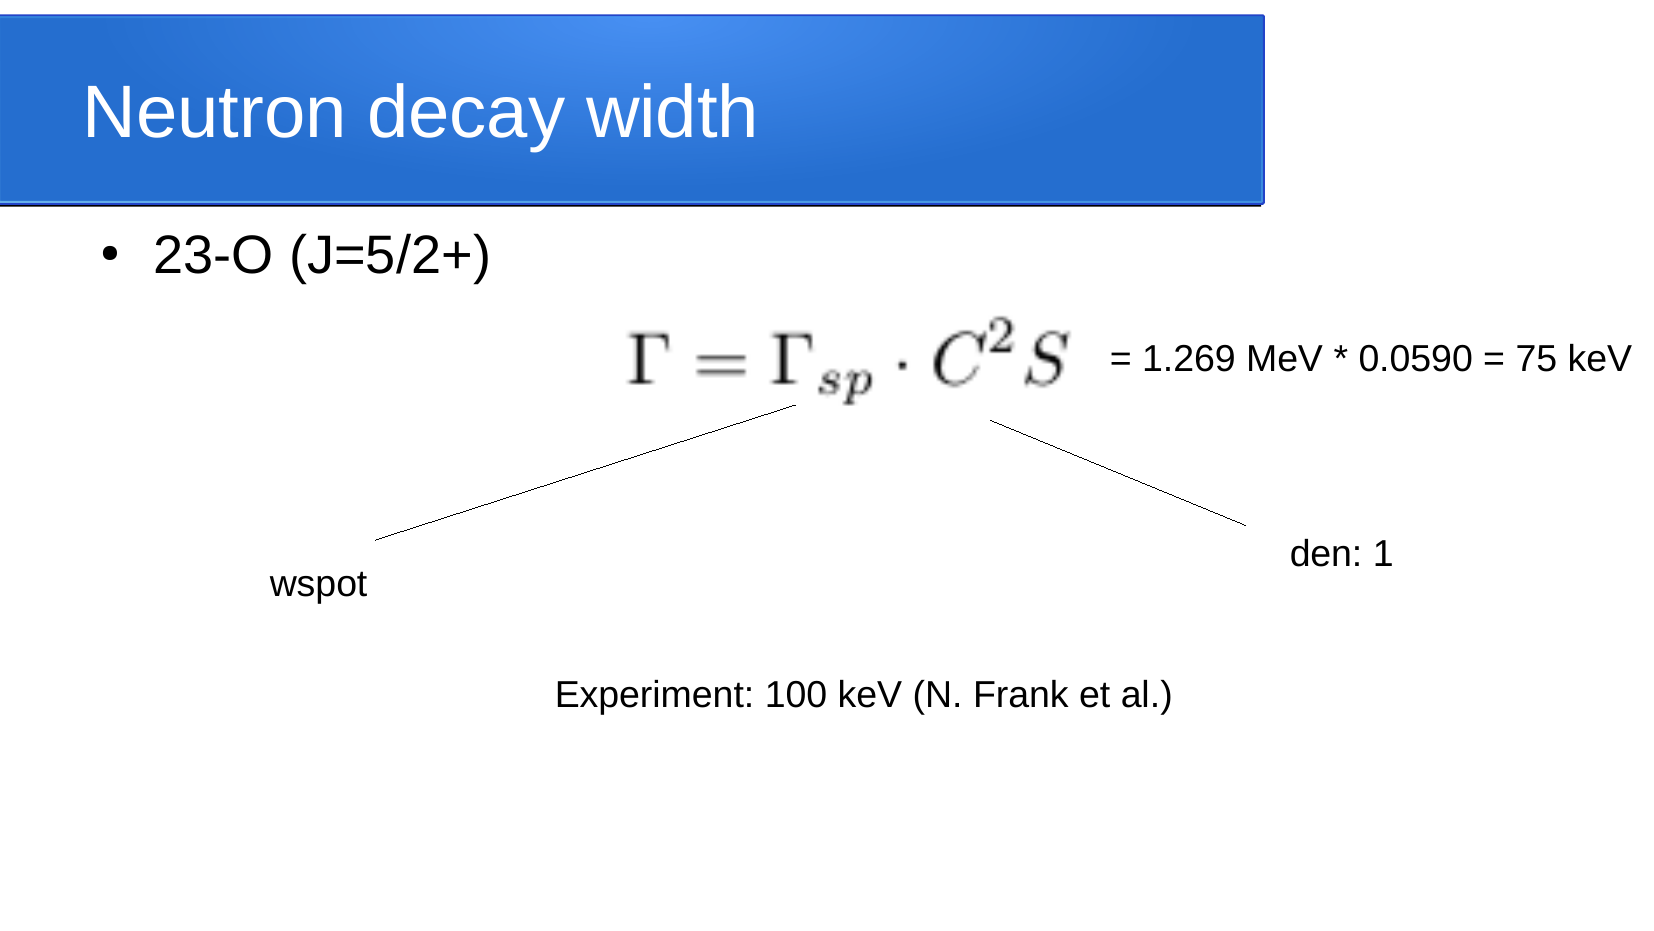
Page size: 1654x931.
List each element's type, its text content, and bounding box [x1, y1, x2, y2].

text_box den: 1 [1275, 525, 1486, 591]
text_box Experiment: 100 keV (N. Frank et al.) [540, 665, 1261, 764]
text_box = 1.269 MeV * 0.0590 = 75 keV [1095, 330, 1654, 428]
title Neutron decay width [82, 35, 1235, 189]
list 23-O (J=5/2+) [82, 224, 1571, 764]
picture [600, 269, 1110, 421]
text_box wspot [255, 555, 496, 621]
